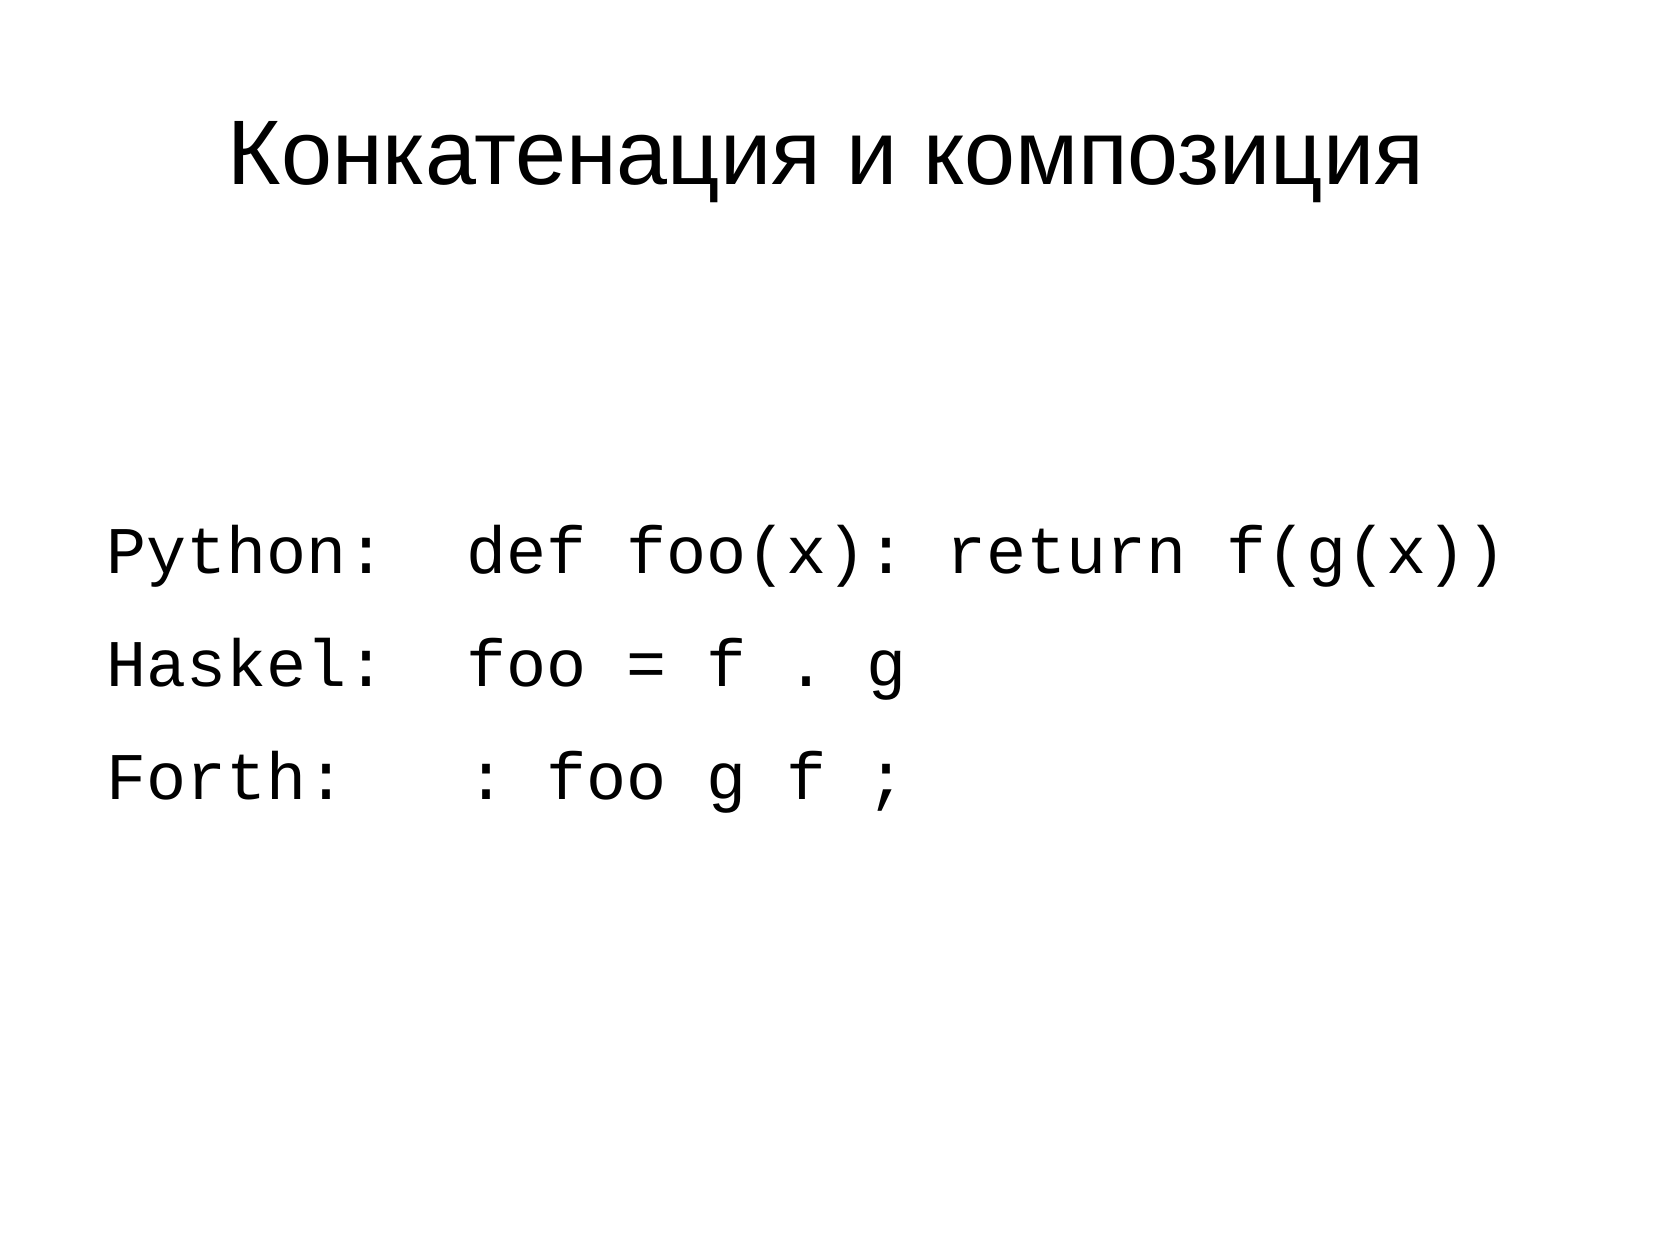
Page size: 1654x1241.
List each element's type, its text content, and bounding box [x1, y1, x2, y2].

title Конкатенация и композиция [82, 49, 1571, 257]
subtitle Python: def foo(x): return f(g(x)) Haskel: foo = f . g Forth: : foo g f ; [82, 290, 1538, 1010]
